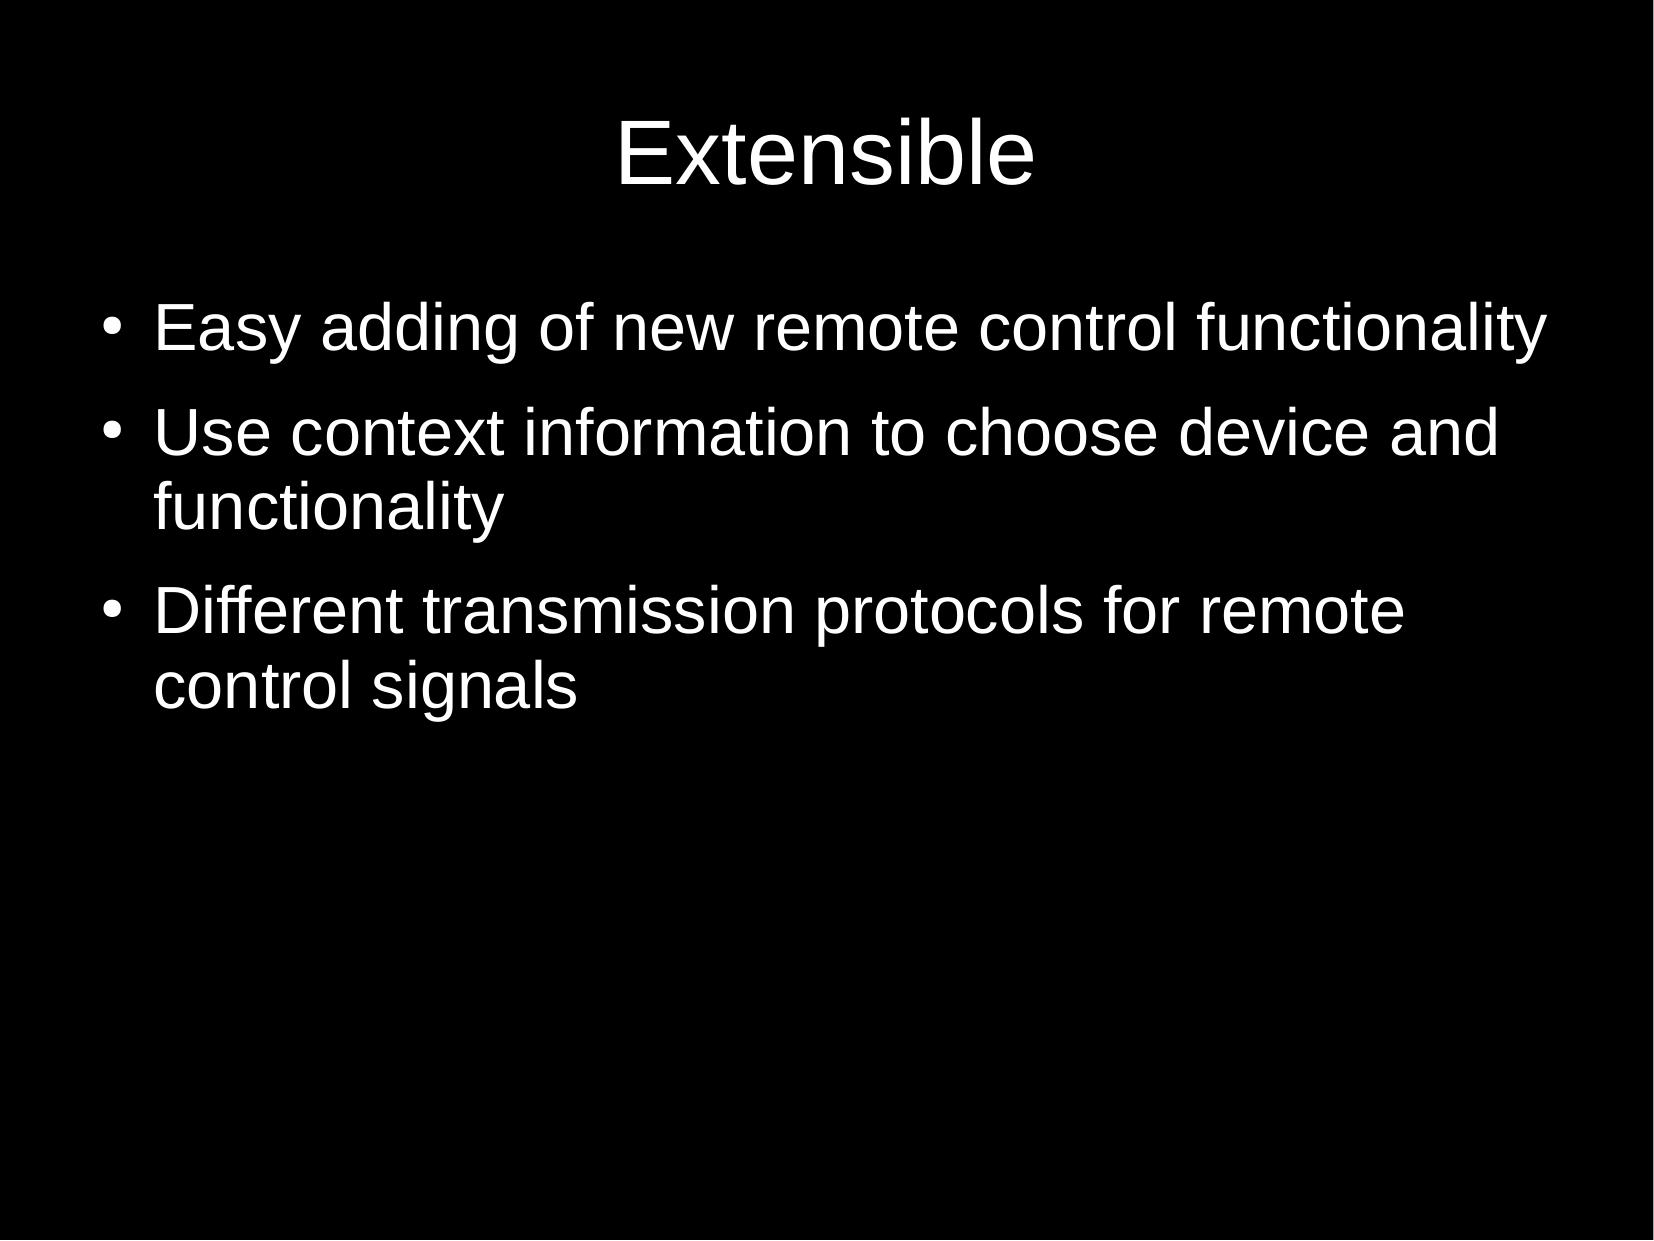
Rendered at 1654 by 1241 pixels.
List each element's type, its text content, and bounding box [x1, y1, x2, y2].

list Easy adding of new remote control functionality Use context information to choose device and functionality Different transmission protocols for remote control signals [82, 290, 1571, 1109]
title Extensible [82, 49, 1571, 257]
